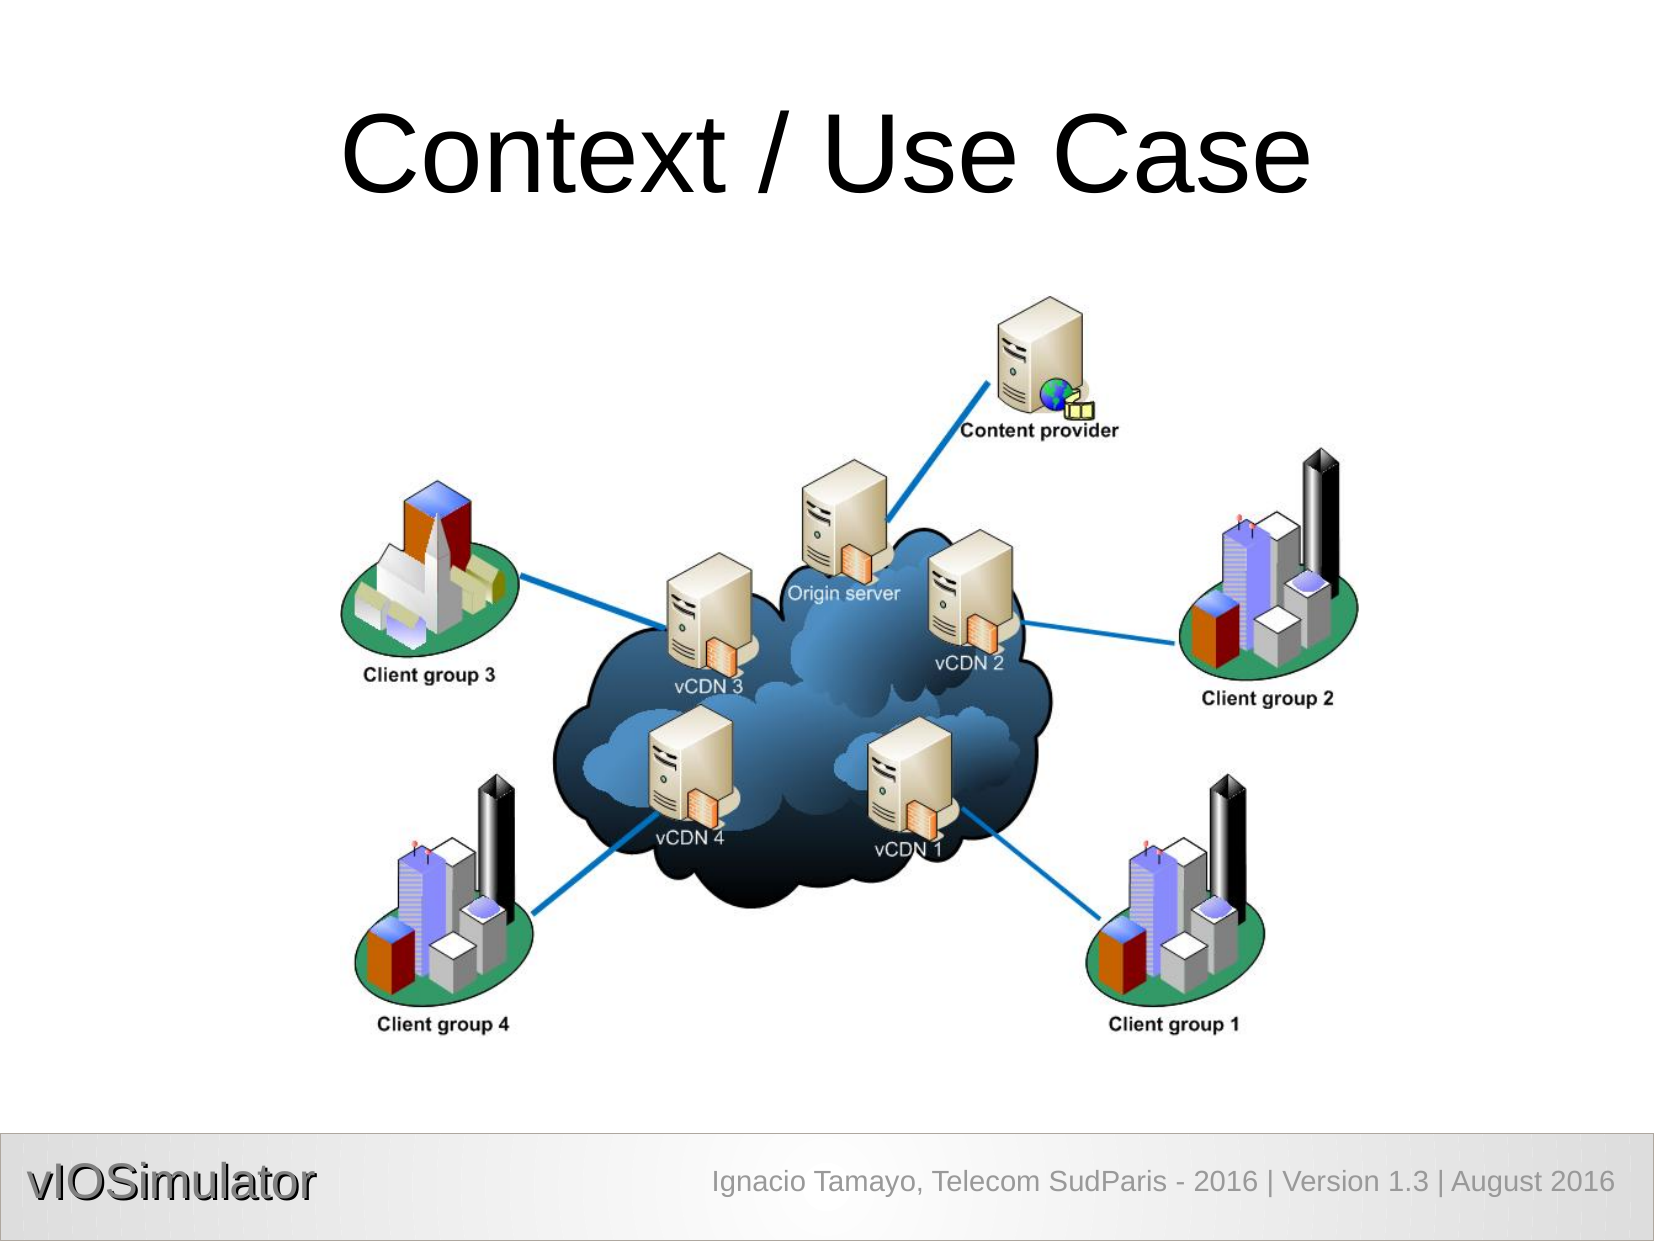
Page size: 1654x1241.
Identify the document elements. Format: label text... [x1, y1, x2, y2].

text_box [0, 1133, 1654, 1241]
text_box vIOSimulator [11, 1145, 331, 1217]
picture [340, 295, 1359, 1038]
title Context / Use Case [82, 49, 1571, 257]
text_box Ignacio Tamayo, Telecom SudParis - 2016 | Version 1.3 | August 2016 [696, 1157, 1654, 1217]
